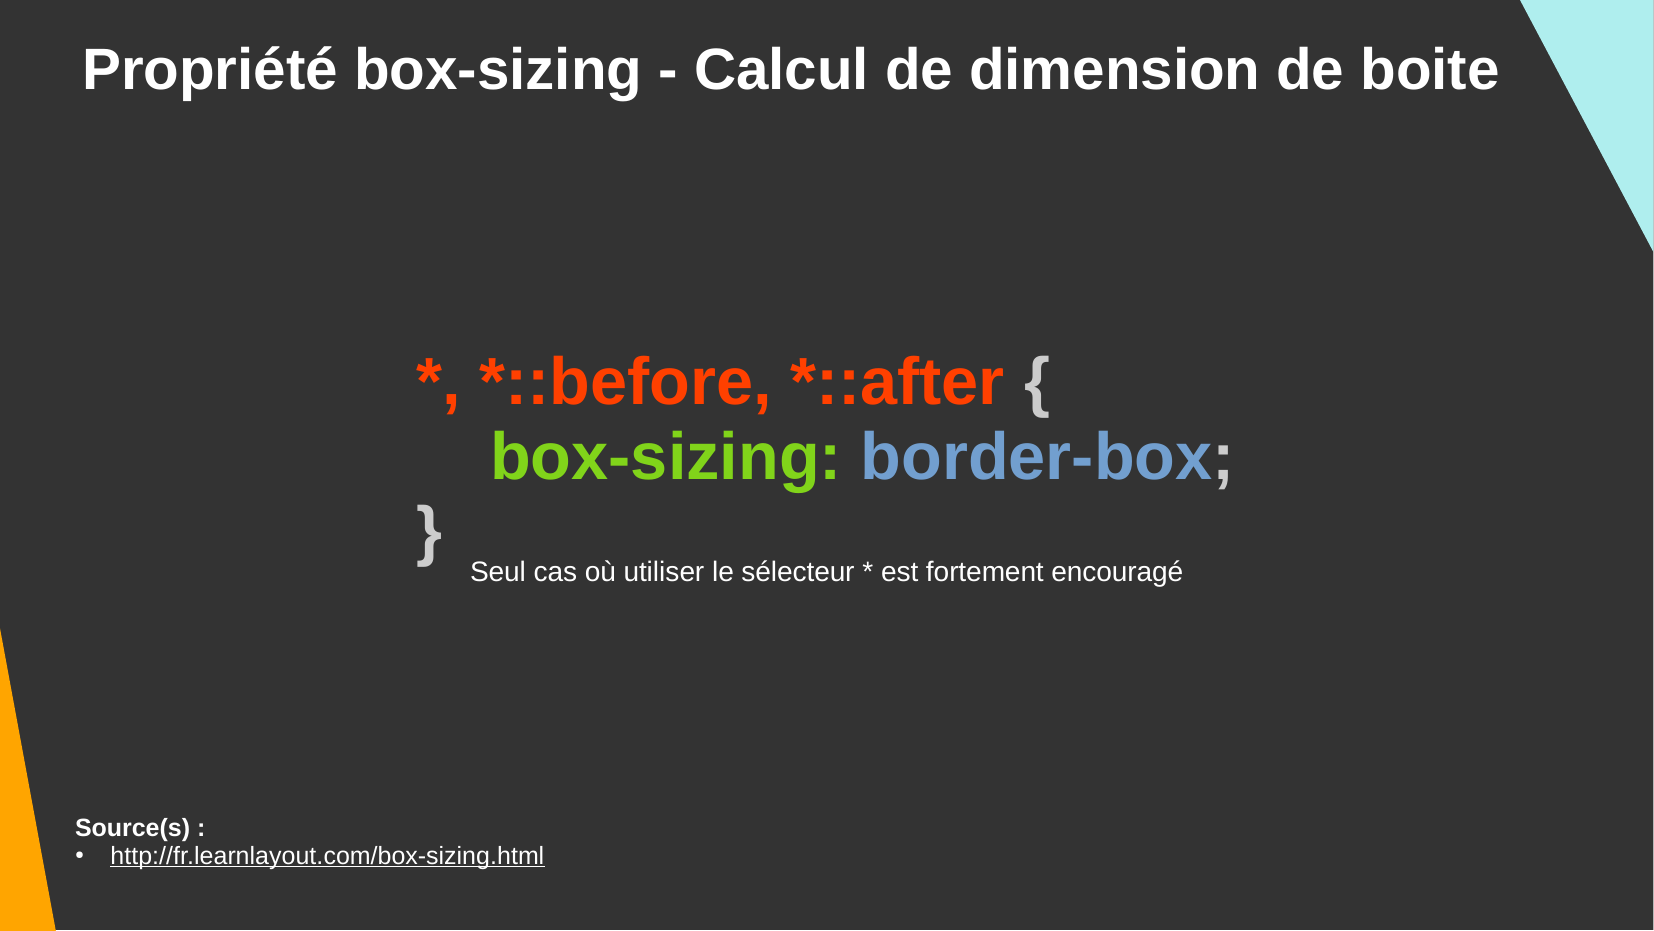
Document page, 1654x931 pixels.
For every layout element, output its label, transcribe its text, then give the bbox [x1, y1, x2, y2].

title Propriété box-sizing - Calcul de dimension de boite [82, 37, 1571, 107]
text_box [0, 628, 56, 931]
text_box Source(s) : http://fr.learnlayout.com/box-sizing.html [60, 806, 1546, 886]
text_box *, *::before, *::after { box-sizing: border-box; } [401, 336, 1252, 549]
text_box [1520, 0, 1654, 254]
text_box Seul cas où utiliser le sélecteur * est fortement encouragé [374, 549, 1280, 624]
